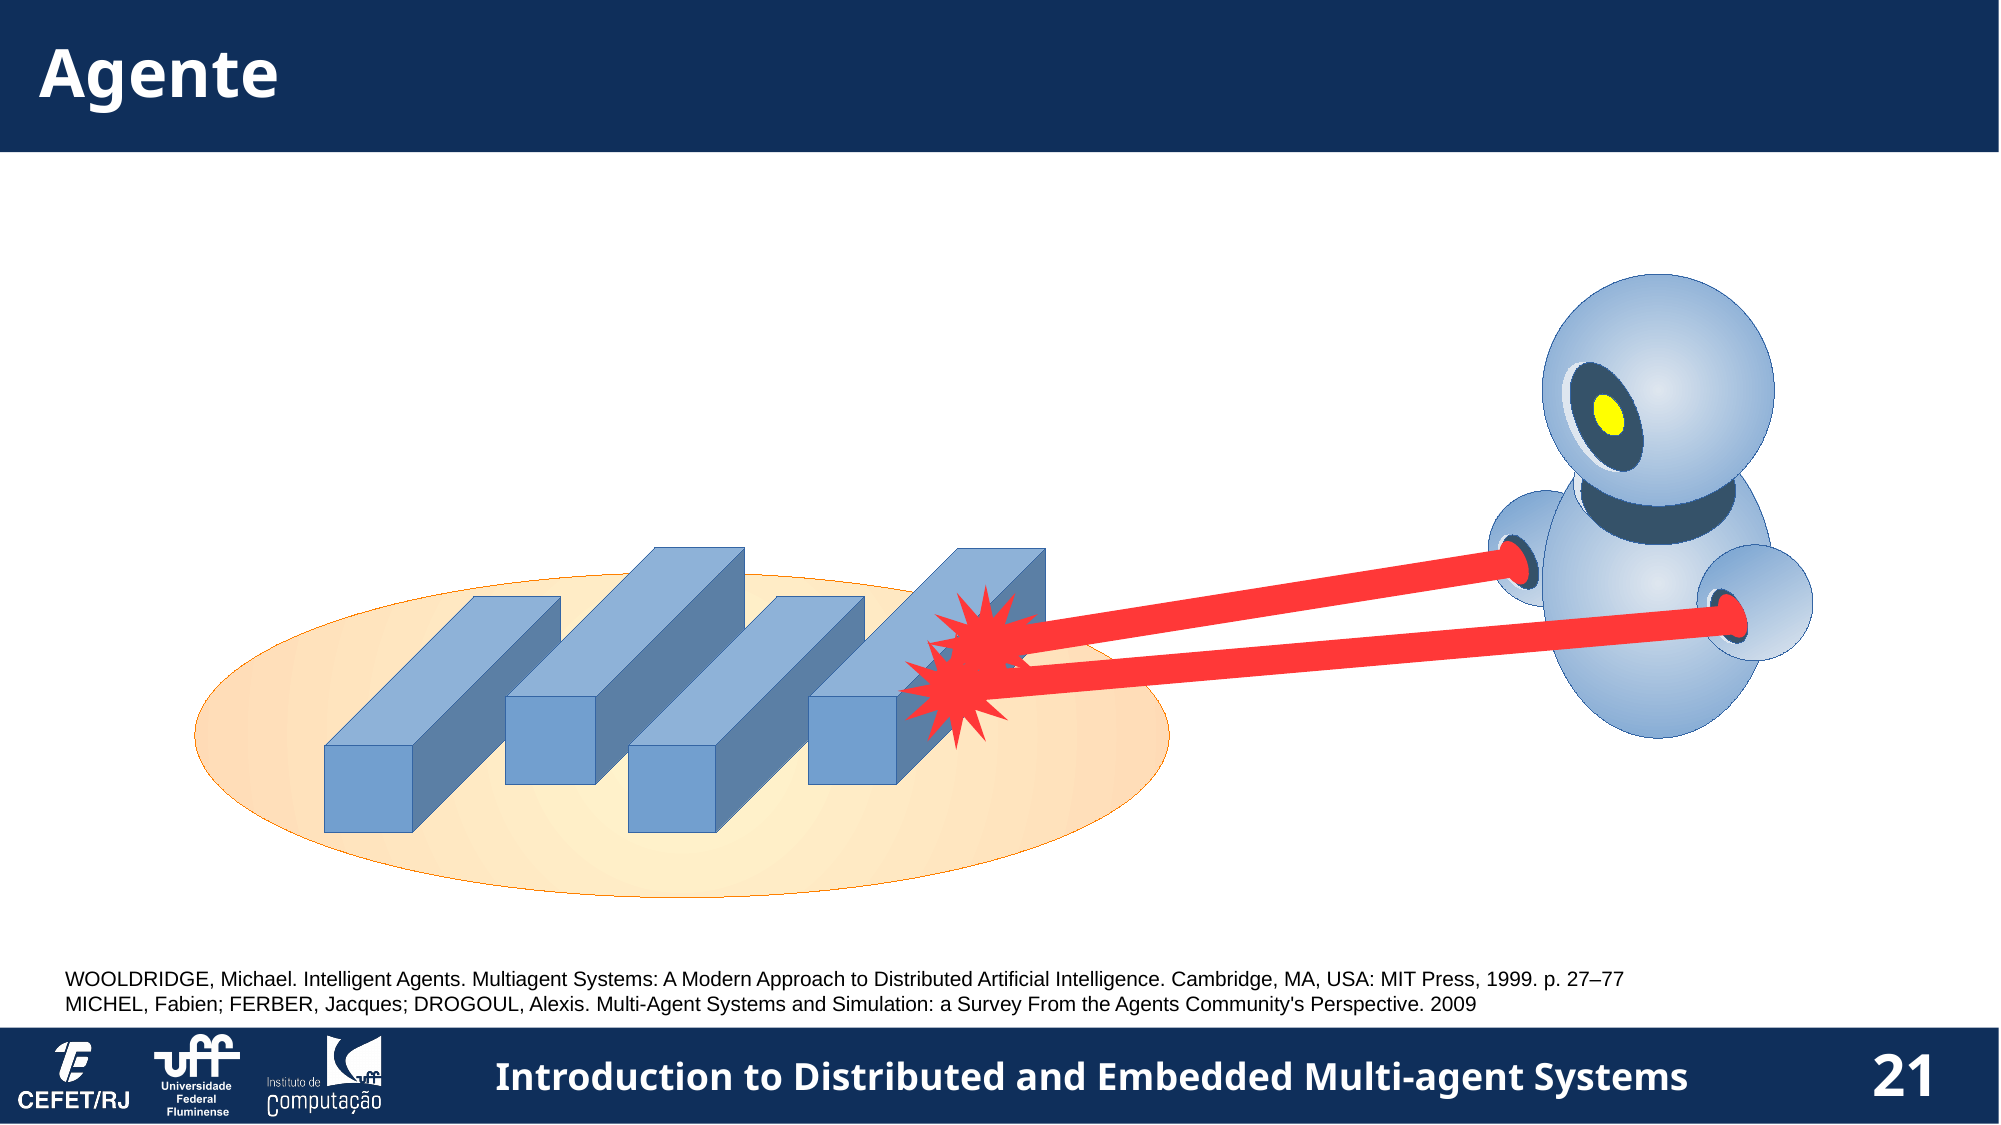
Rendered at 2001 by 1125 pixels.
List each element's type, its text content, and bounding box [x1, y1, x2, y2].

text_box Agente [25, 23, 1999, 119]
picture [153, 1033, 241, 1121]
text_box WOOLDRIDGE, Michael. Intelligent Agents. Multiagent Systems: A Modern Approach to Distributed Artificial Intelligence. Cambridge, MA, USA: MIT Press, 1999. p. 27–77 MICHEL, Fabien; FERBER, Jacques; DROGOUL, Alexis. Multi-Agent Systems and Simulation: a Survey From the Agents Community's Perspective. 2009 [50, 958, 1969, 1024]
picture [265, 1033, 383, 1117]
text_box [194, 274, 1813, 898]
picture [18, 1021, 129, 1125]
